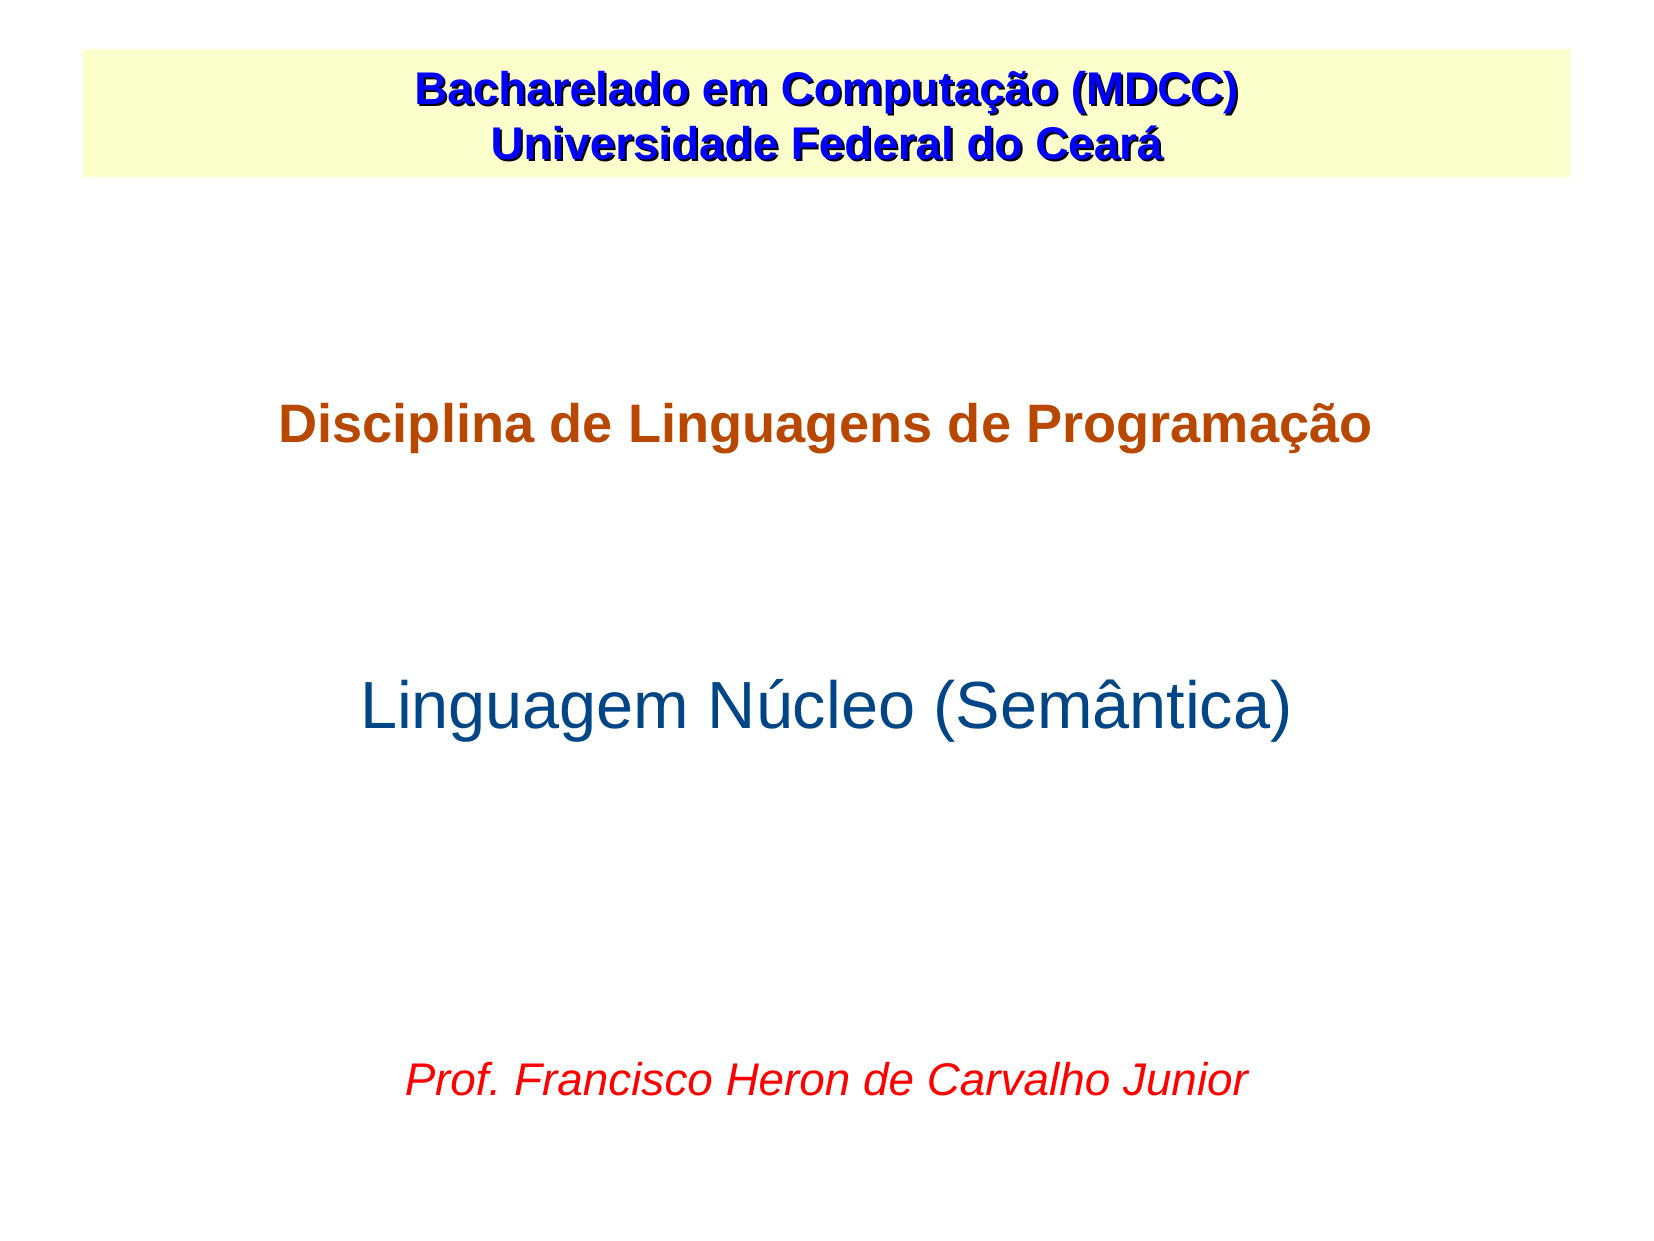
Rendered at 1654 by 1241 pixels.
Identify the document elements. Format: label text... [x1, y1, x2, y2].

title Bacharelado em Computação (MDCC) Universidade Federal do Ceará [82, 49, 1571, 178]
subtitle Disciplina de Linguagens de Programação Linguagem Núcleo (Semântica) Prof. Francisco Heron de Carvalho Junior [82, 290, 1571, 1109]
